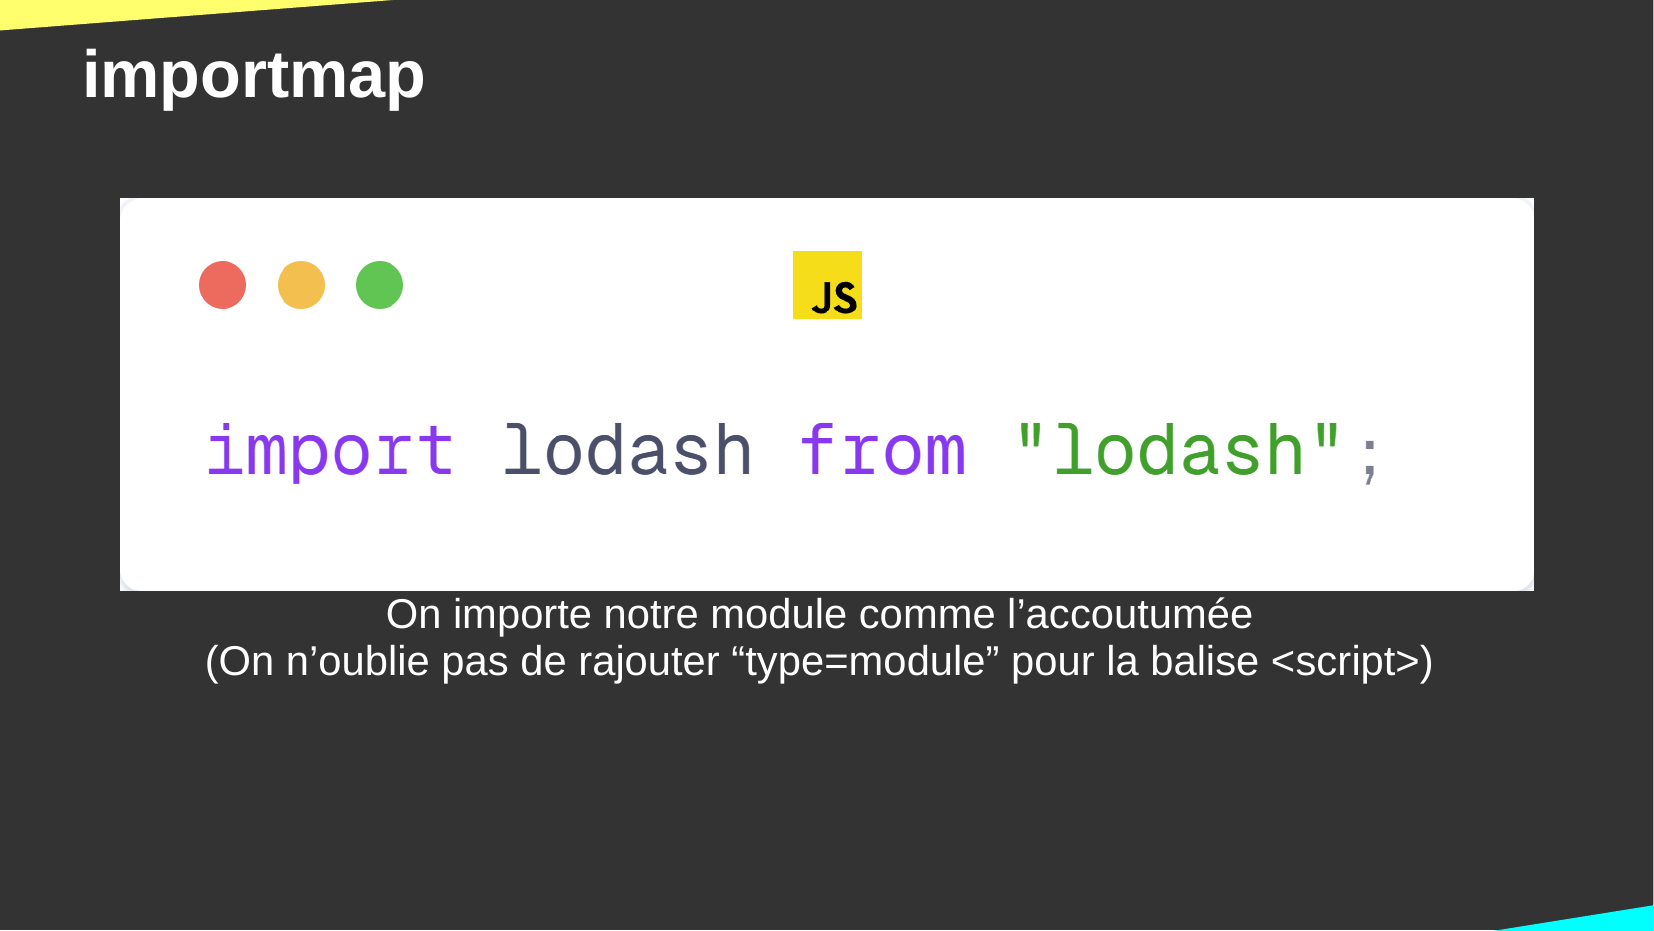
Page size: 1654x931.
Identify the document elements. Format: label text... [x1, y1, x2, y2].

picture [120, 198, 1534, 591]
title importmap [82, 37, 792, 115]
text_box On importe notre module comme l’accoutumée (On n’oublie pas de rajouter “type=module” pour la balise <script>) [182, 591, 1458, 733]
text_box [1492, 905, 1654, 931]
text_box [0, 0, 393, 31]
